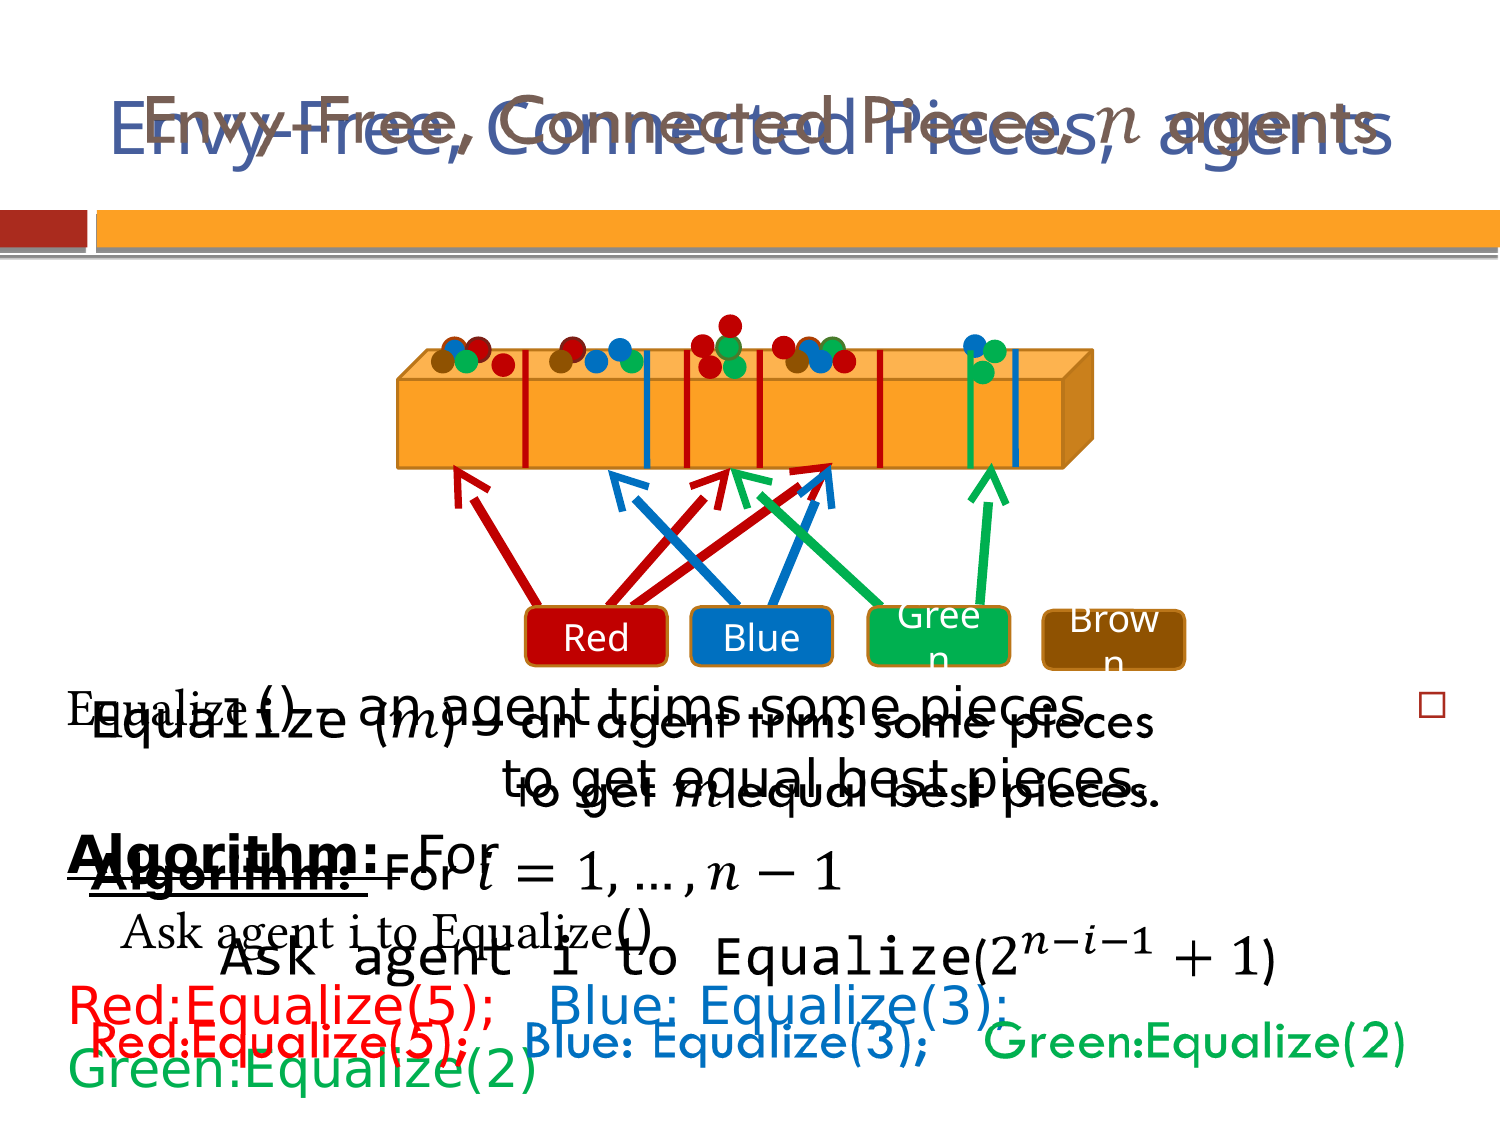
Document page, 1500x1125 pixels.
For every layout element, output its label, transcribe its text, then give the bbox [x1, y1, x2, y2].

text_box Green [933, 655, 944, 665]
text_box [651, 380, 683, 468]
text_box [398, 380, 522, 468]
text_box [1019, 351, 1093, 468]
text_box Red [525, 606, 668, 665]
text_box [491, 353, 516, 377]
list [52, 665, 1463, 1107]
text_box [529, 380, 643, 468]
text_box Brown [1075, 619, 1087, 629]
text_box [93, 43, 1431, 206]
text_box [763, 380, 876, 468]
text_box Blue [690, 606, 833, 665]
text_box [771, 335, 857, 374]
text_box [608, 338, 643, 374]
text_box [549, 338, 585, 374]
text_box Brown [1042, 610, 1185, 665]
text_box [430, 338, 491, 374]
text_box [690, 314, 747, 379]
text_box [691, 380, 756, 468]
text_box Green [867, 606, 1010, 665]
text_box [963, 334, 1012, 468]
text_box [584, 349, 609, 374]
text_box [884, 380, 967, 468]
